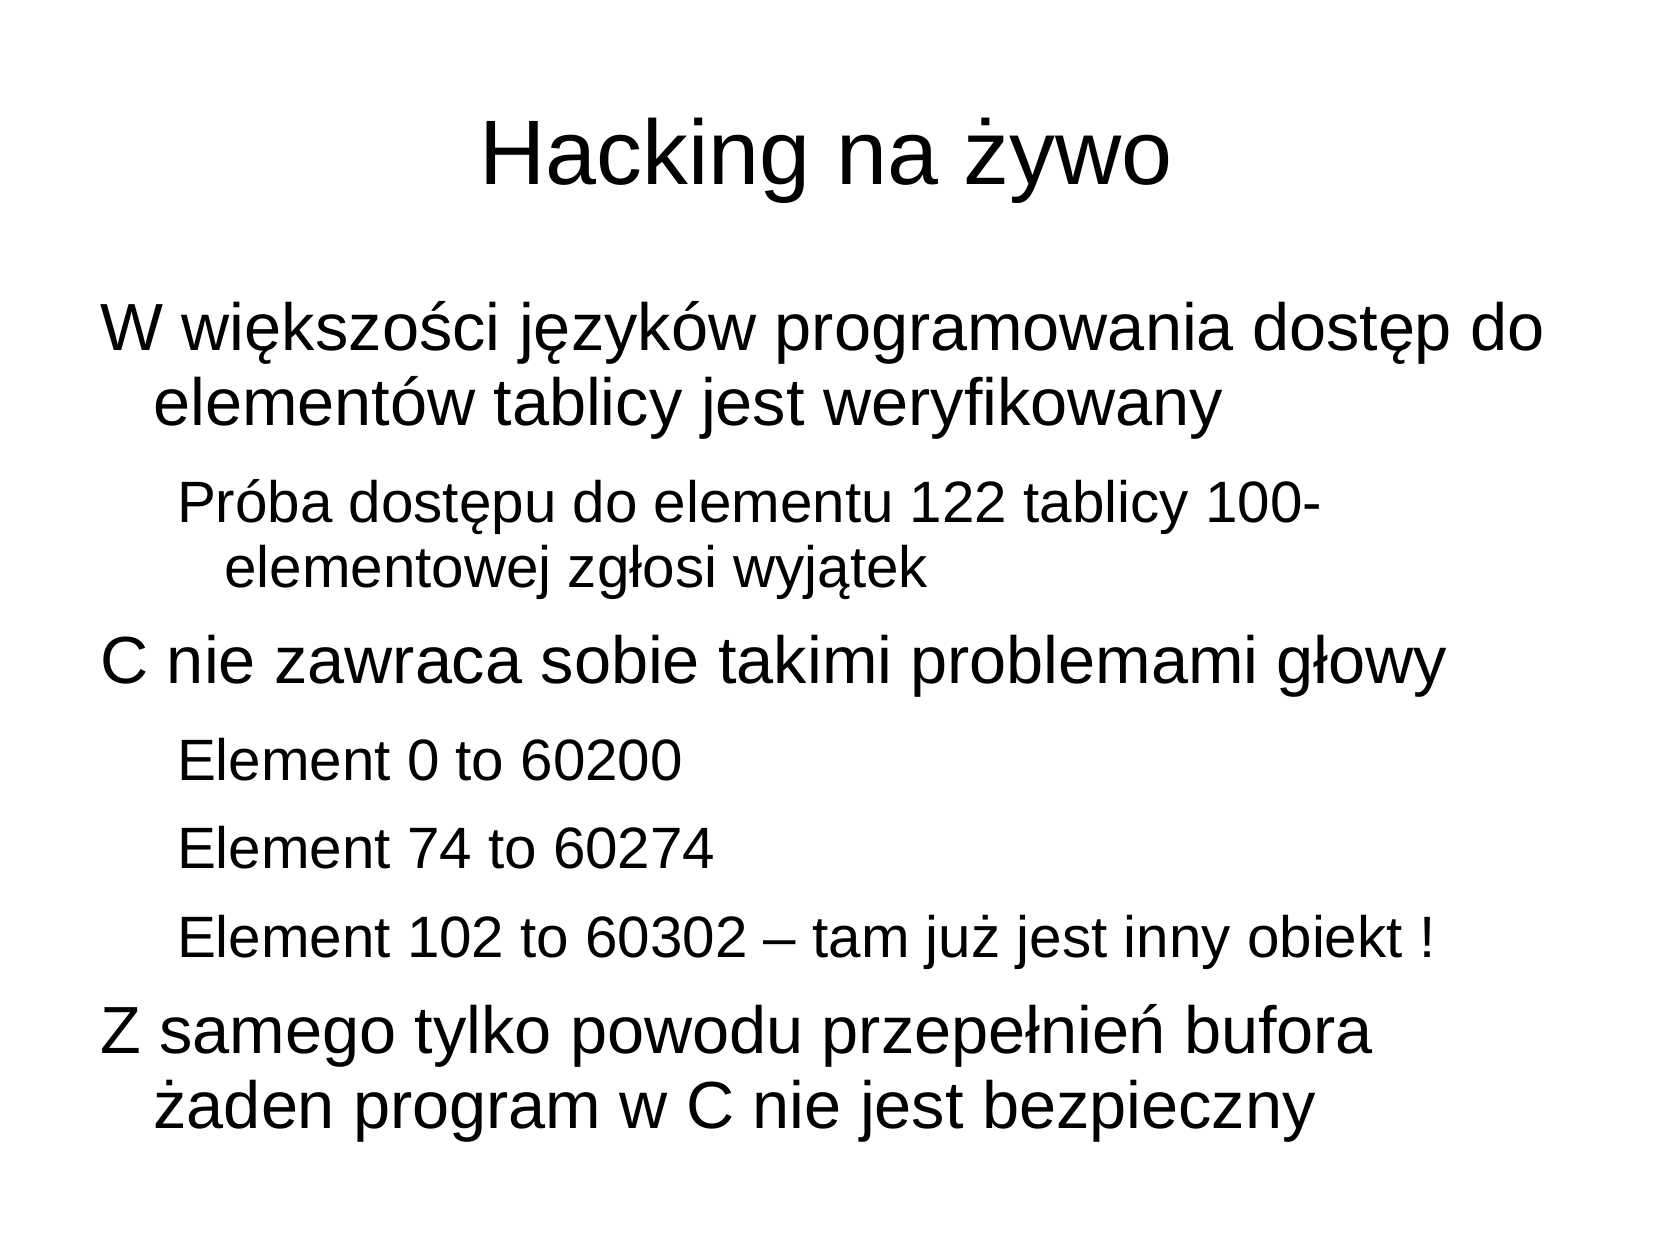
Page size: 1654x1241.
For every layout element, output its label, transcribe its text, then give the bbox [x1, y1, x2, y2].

list W większości języków programowania dostęp do elementów tablicy jest weryfikowany Próba dostępu do elementu 122 tablicy 100-elementowej zgłosi wyjątek C nie zawraca sobie takimi problemami głowy Element 0 to 60200 Element 74 to 60274 Element 102 to 60302 – tam już jest inny obiekt ! Z samego tylko powodu przepełnień bufora żaden program w C nie jest bezpieczny [82, 290, 1571, 1142]
title Hacking na żywo [82, 56, 1571, 250]
